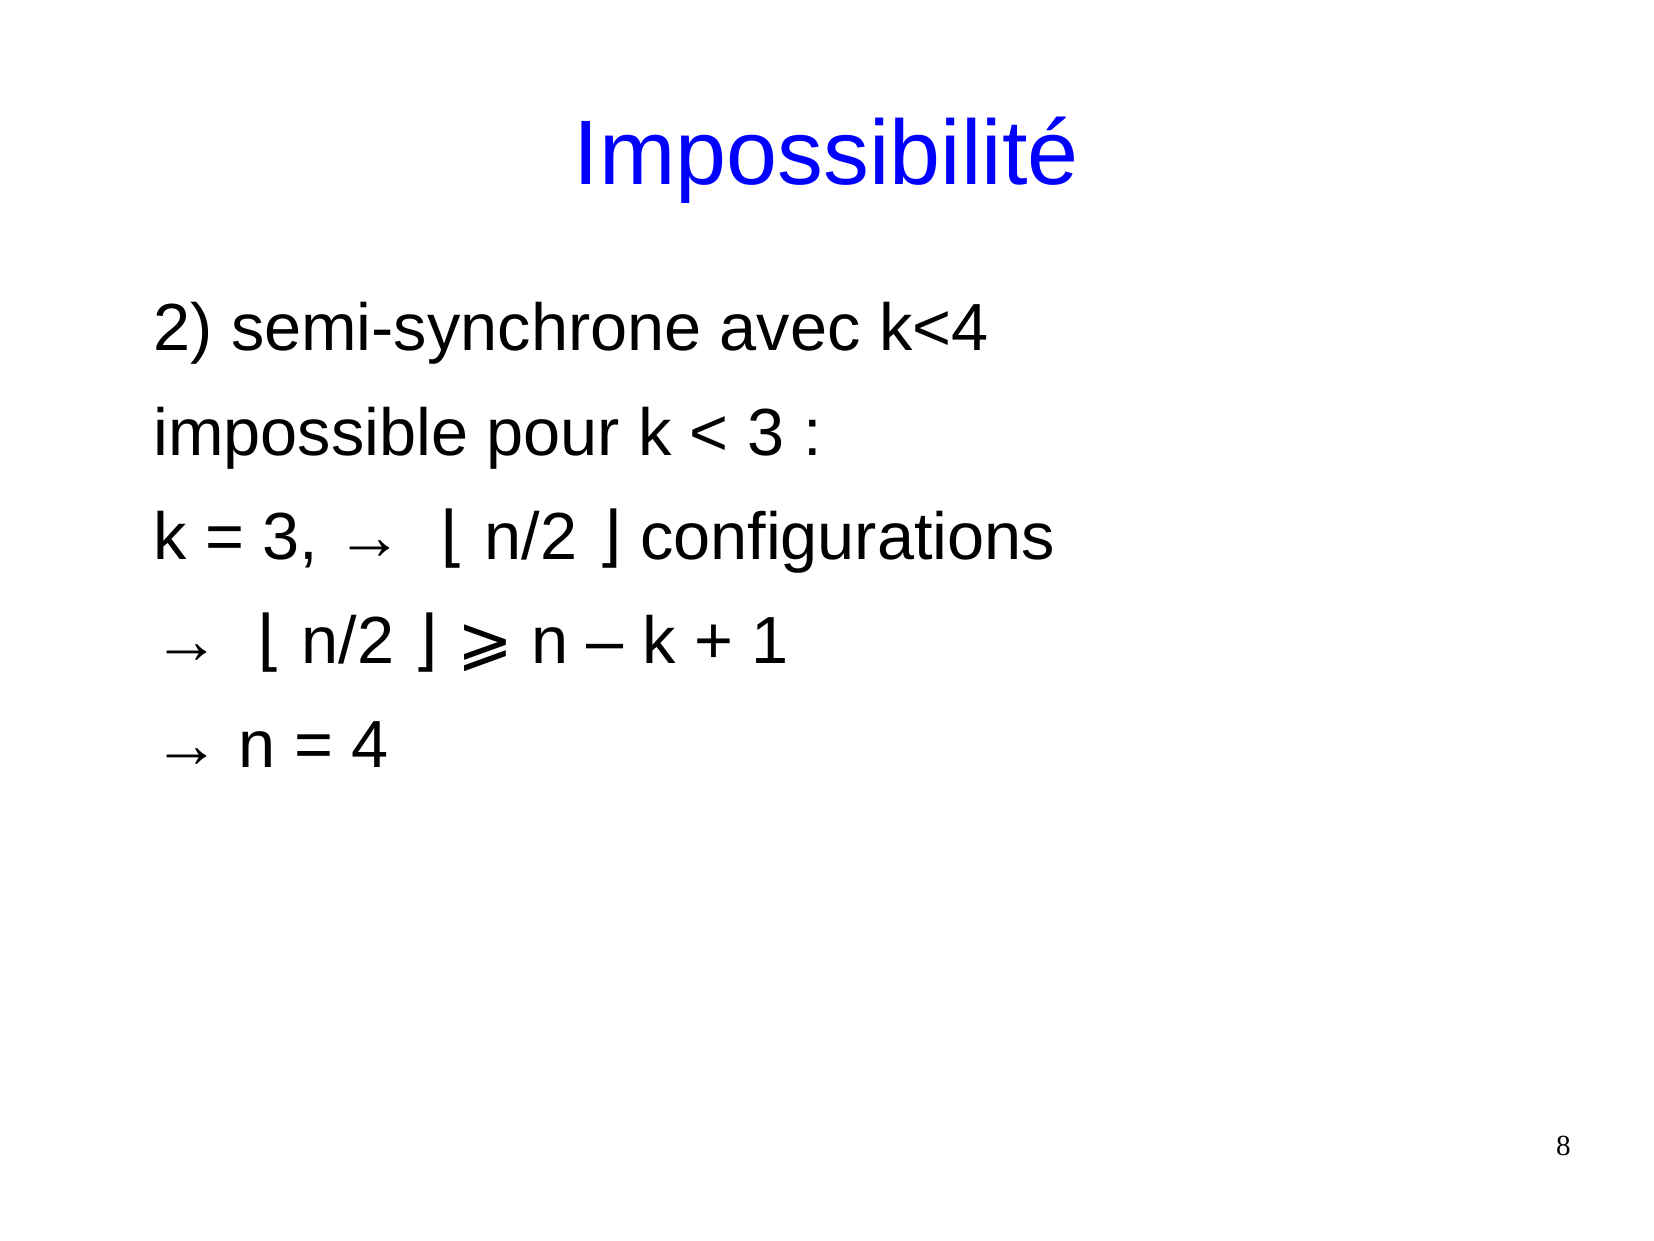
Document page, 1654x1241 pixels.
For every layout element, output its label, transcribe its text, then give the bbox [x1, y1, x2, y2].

title Impossibilité [82, 49, 1571, 257]
list 2) semi-synchrone avec k<4 impossible pour k < 3 : k = 3, → ⌊ n/2 ⌋ configurations → ⌊ n/2 ⌋ ⩾ n – k + 1 → n = 4 [82, 290, 1538, 1010]
